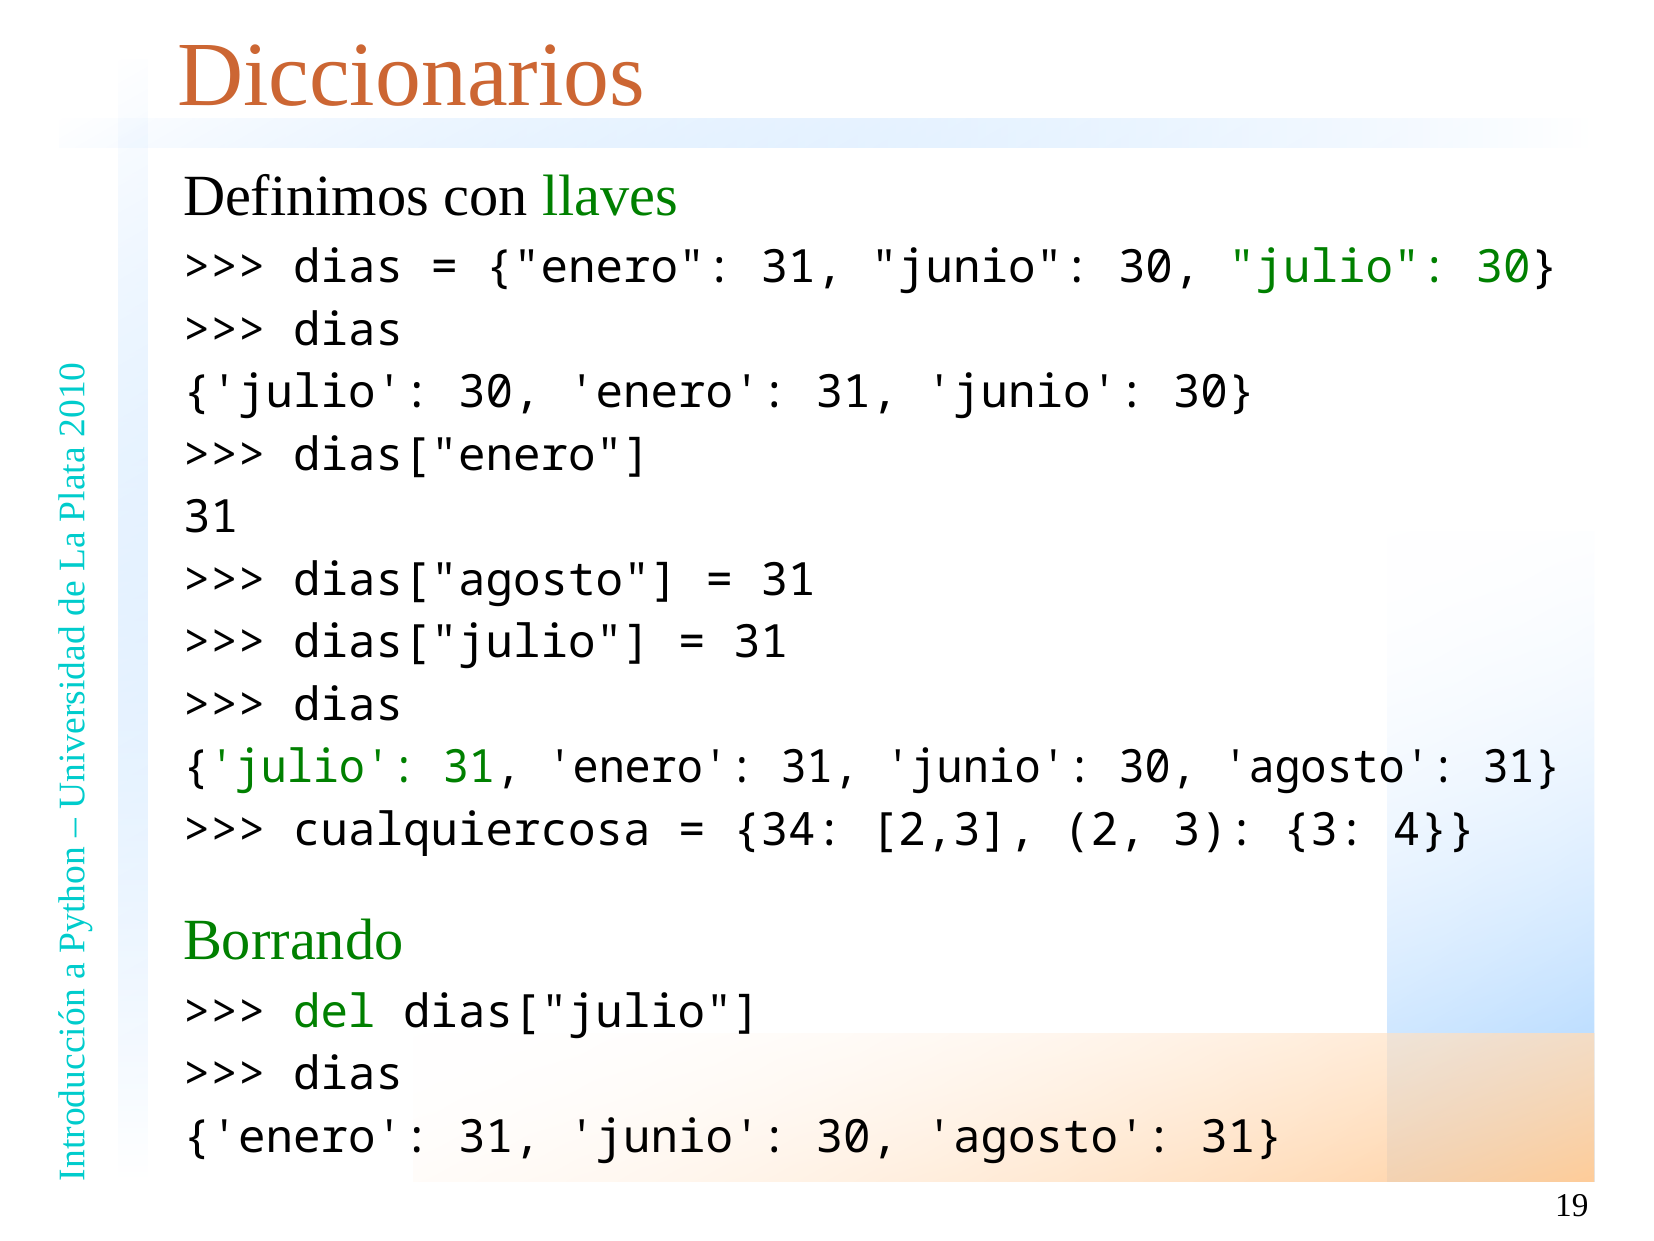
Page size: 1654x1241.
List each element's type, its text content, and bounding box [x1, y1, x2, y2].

title Diccionarios [177, 0, 1595, 147]
text_box Definimos con llaves >>> dias = {"enero": 31, "junio": 30, "julio": 30} >>> dias {'julio': 30, 'enero': 31, 'junio': 30} >>> dias["enero"] 31 >>> dias["agosto"] = 31 >>> dias["julio"] = 31 >>> dias {'julio': 31, 'enero': 31, 'junio': 30, 'agosto': 31} >>> cualquiercosa = {34: [2,3], (2, 3): {3: 4}} Borrando >>> del dias["julio"] >>> dias {'enero': 31, 'junio': 30, 'agosto': 31} [147, 147, 1595, 1182]
